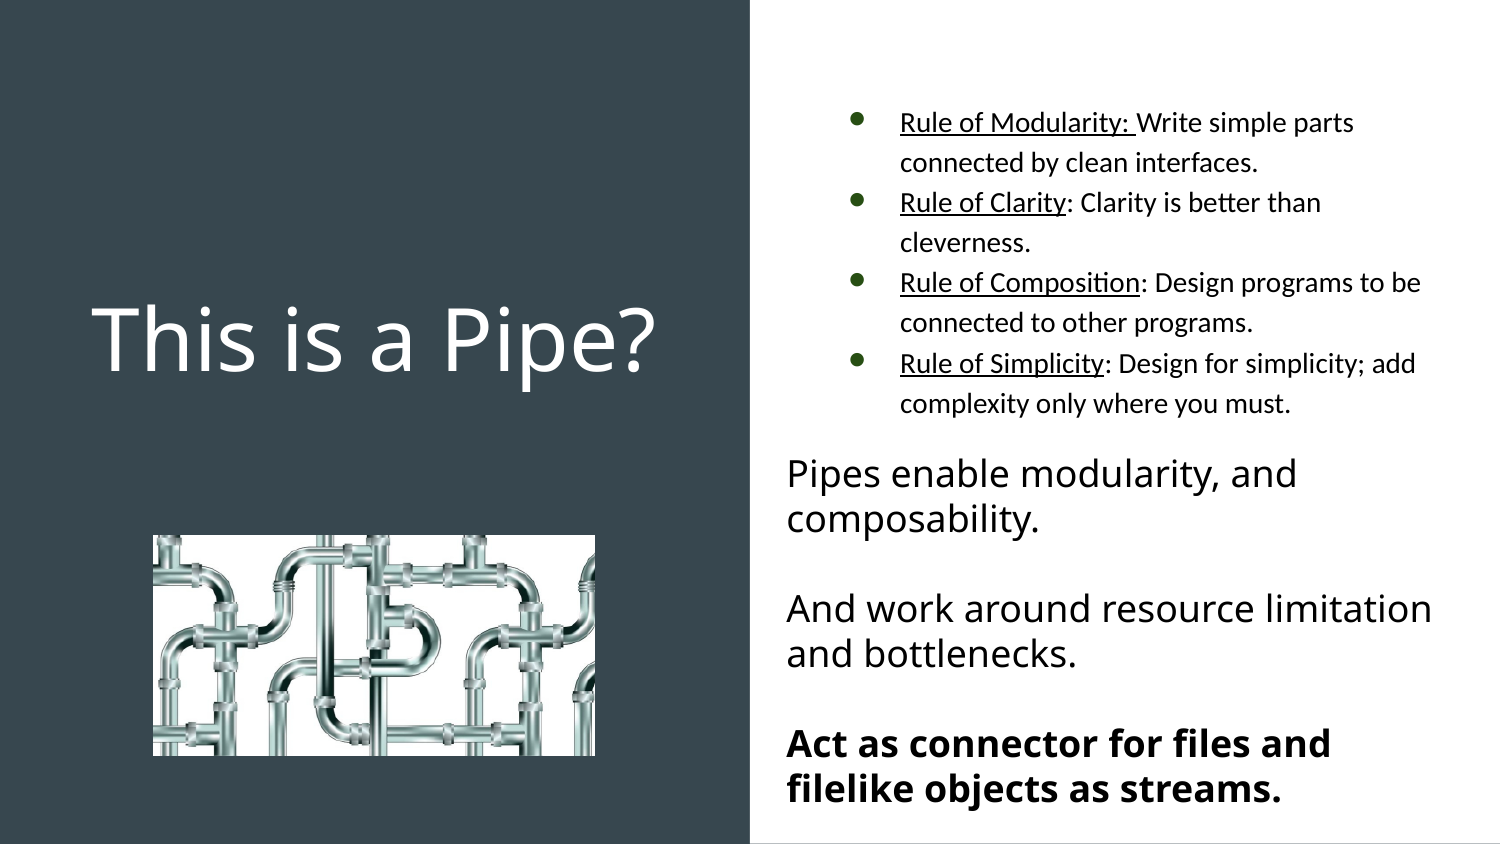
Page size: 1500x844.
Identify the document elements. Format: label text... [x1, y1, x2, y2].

picture [153, 535, 595, 756]
text_box Pipes enable modularity, and composability. And work around resource limitation and bottlenecks. Act as connector for files and filelike objects as streams. [771, 435, 1473, 830]
title This is a Pipe? [42, 198, 707, 474]
list Rule of Modularity: Write simple parts connected by clean interfaces. Rule of Clarity: Clarity is better than cleverness. Rule of Composition: Design programs to be connected to other programs. Rule of Simplicity: Design for simplicity; add complexity only where you must. [810, 46, 1440, 435]
